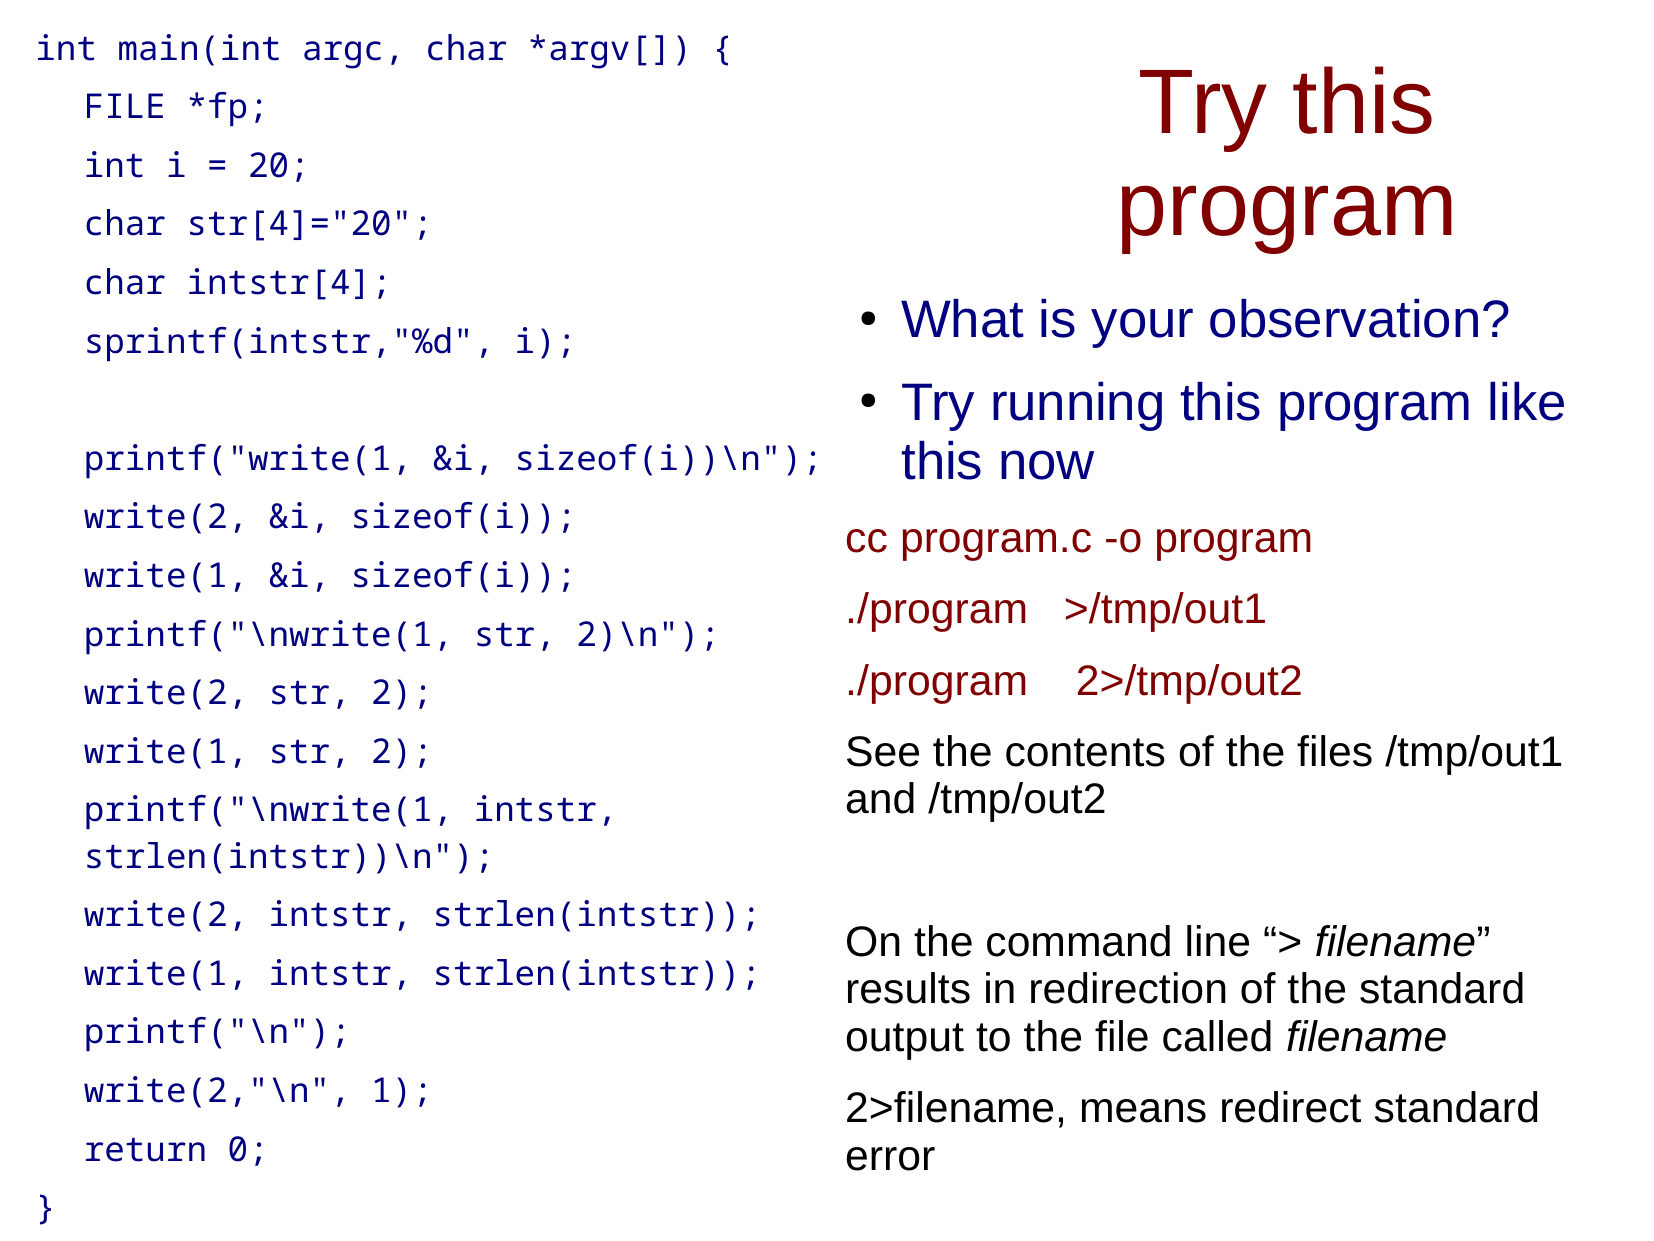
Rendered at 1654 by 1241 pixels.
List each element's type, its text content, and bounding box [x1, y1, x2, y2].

title Try this program [1003, 49, 1571, 257]
list int main(int argc, char *argv[]) { FILE *fp; int i = 20; char str[4]="20"; char intstr[4]; sprintf(intstr,"%d", i); printf("write(1, &i, sizeof(i))\n"); write(2, &i, sizeof(i)); write(1, &i, sizeof(i)); printf("\nwrite(1, str, 2)\n"); write(2, str, 2); write(1, str, 2); printf("\nwrite(1, intstr, strlen(intstr))\n"); write(2, intstr, strlen(intstr)); write(1, intstr, strlen(intstr)); printf("\n"); write(2,"\n", 1); return 0; } [35, 23, 875, 1241]
list What is your observation? Try running this program like this now cc program.c -o program ./program >/tmp/out1 ./program 2>/tmp/out2 See the contents of the files /tmp/out1 and /tmp/out2 On the command line “> filename” results in redirection of the standard output to the file called filename 2>filename, means redirect standard error [845, 290, 1583, 1182]
